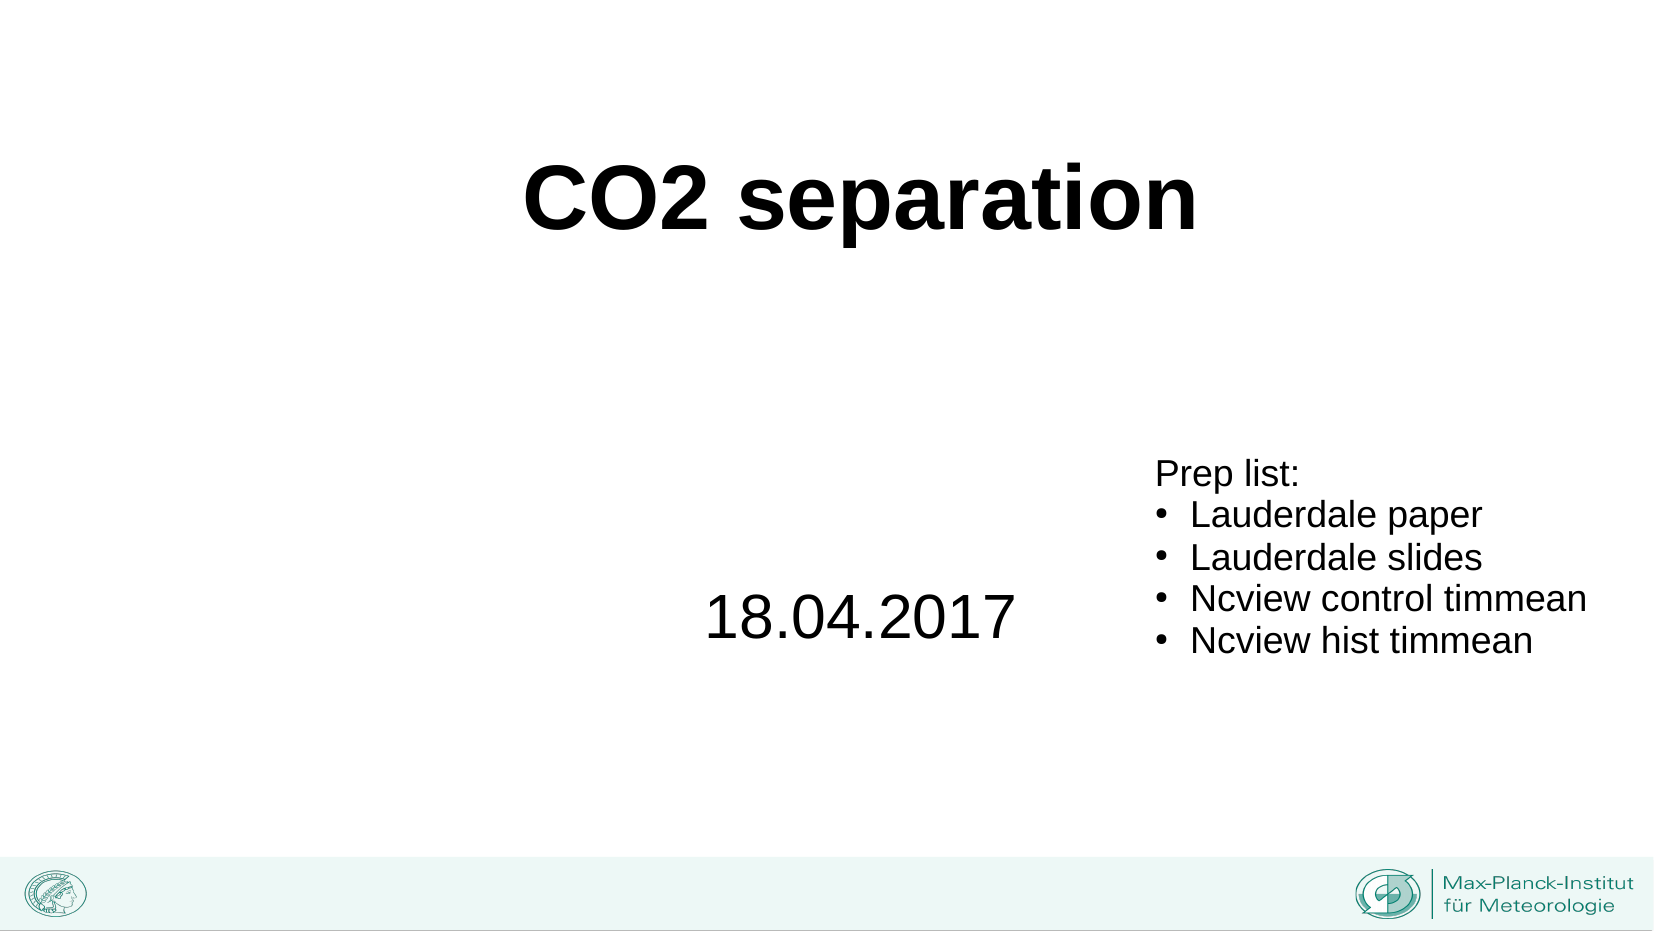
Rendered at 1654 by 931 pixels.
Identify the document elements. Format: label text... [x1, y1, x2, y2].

text_box 18.04.2017 [282, 568, 1440, 745]
text_box Prep list: Lauderdale paper Lauderdale slides Ncview control timmean Ncview hist timmean [1140, 444, 1603, 670]
title CO2 separation [220, 93, 1502, 293]
